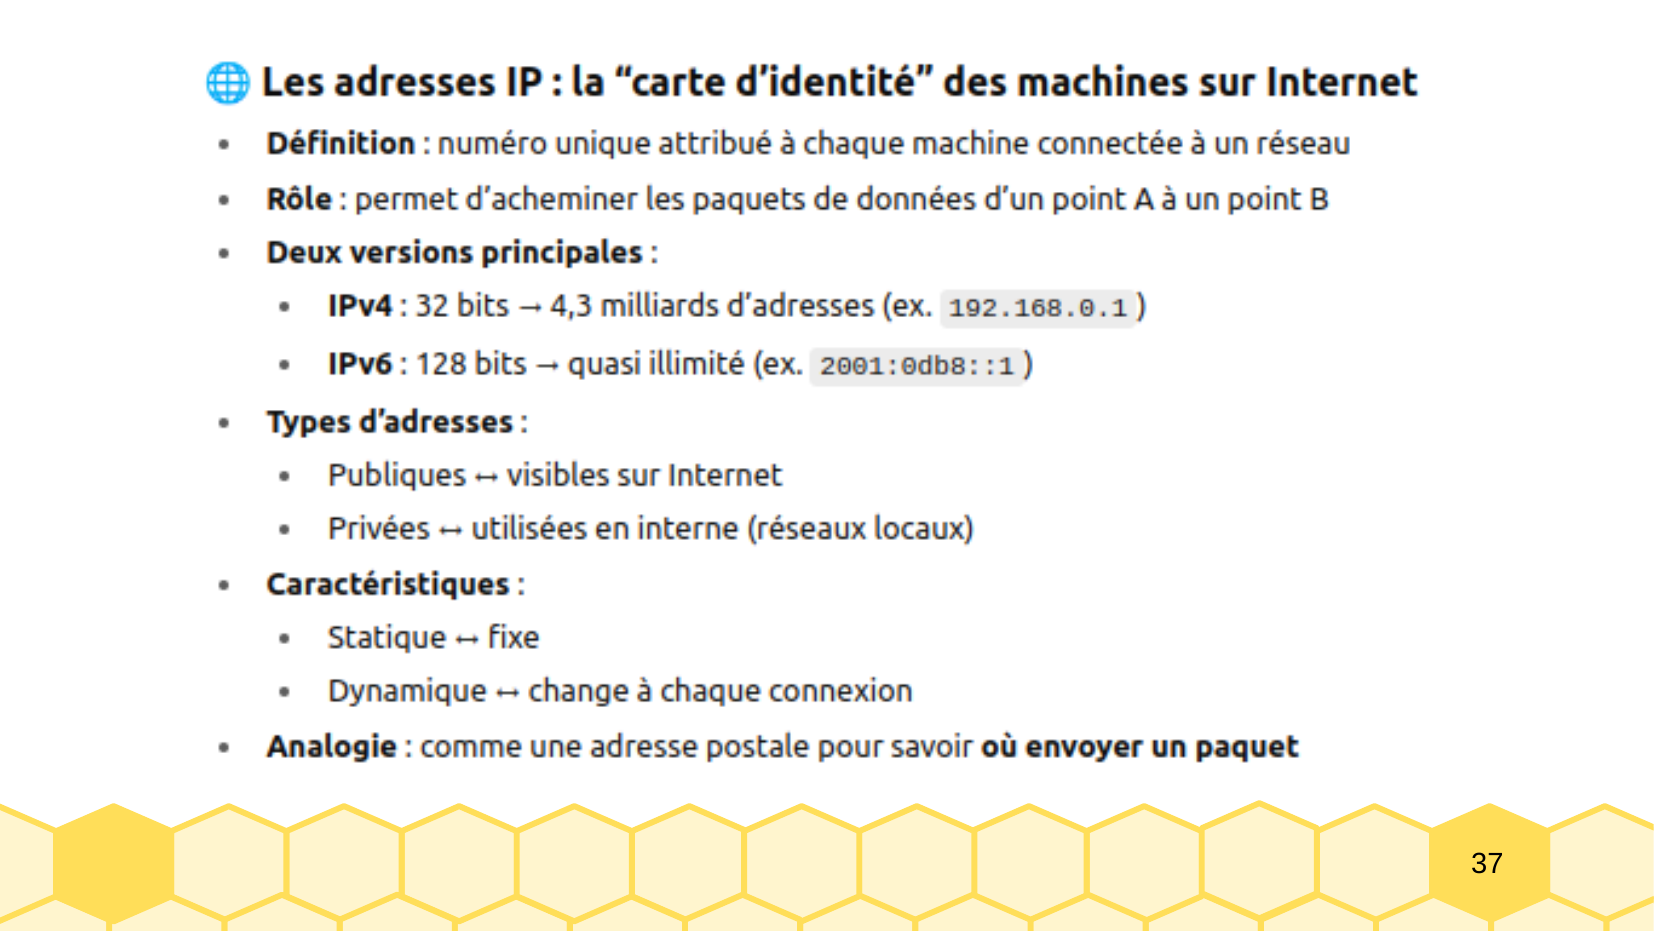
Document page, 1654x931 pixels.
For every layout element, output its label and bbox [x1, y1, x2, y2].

picture [147, 36, 1517, 799]
